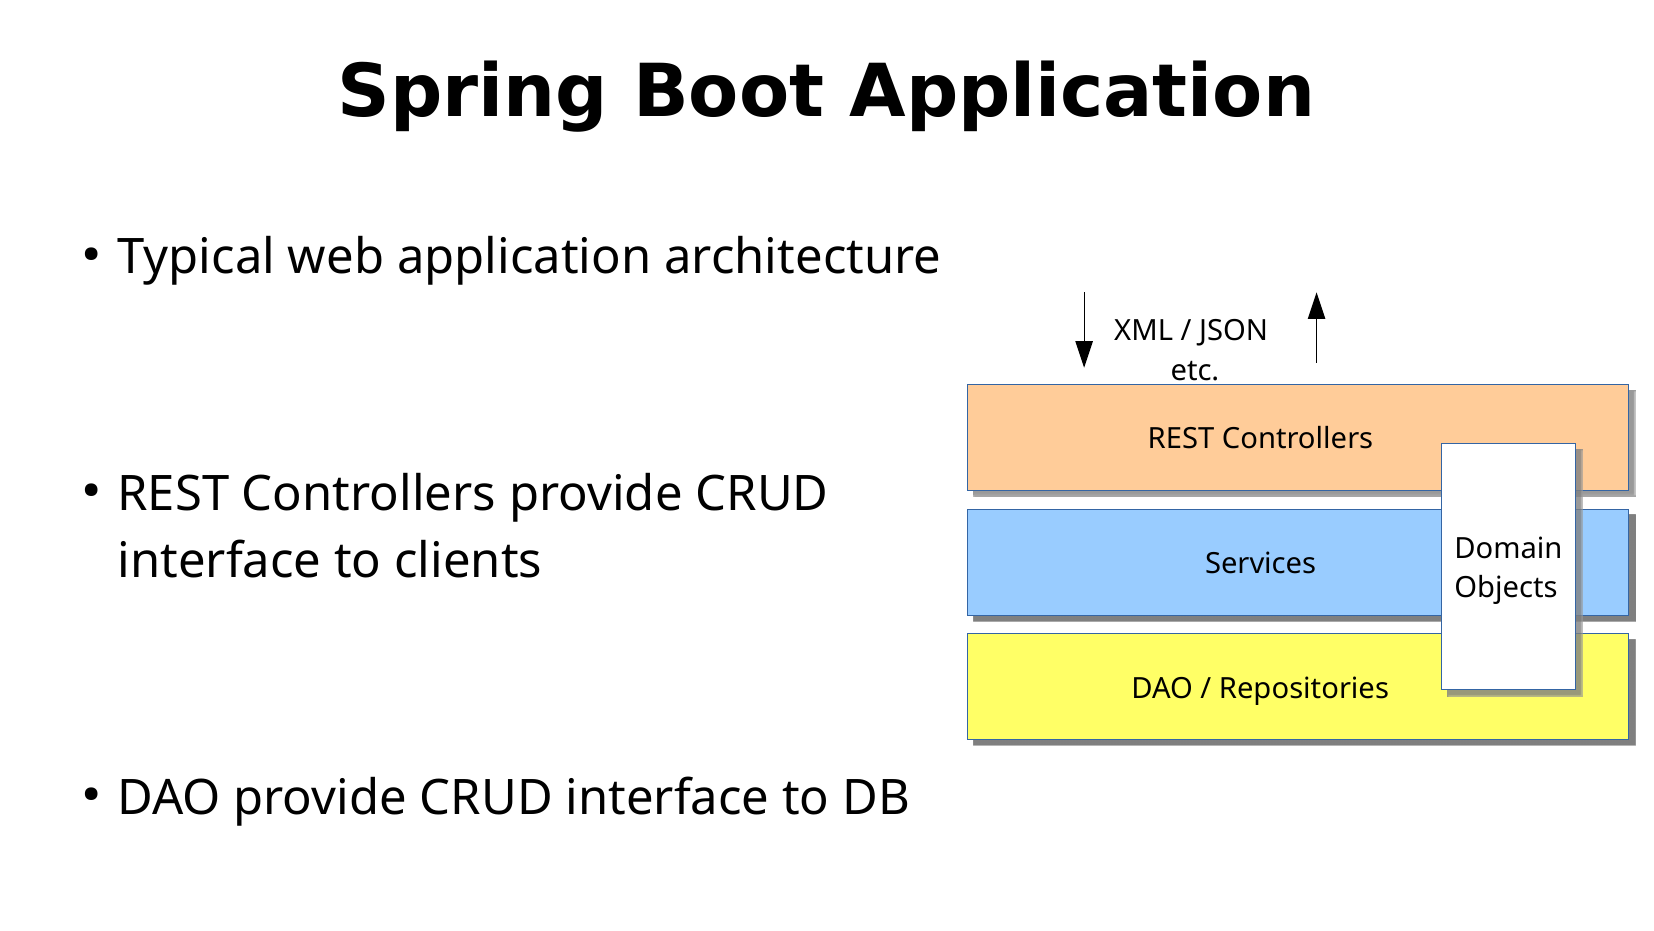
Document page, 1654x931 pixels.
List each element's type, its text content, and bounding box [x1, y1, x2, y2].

text_box REST Controllers [967, 384, 1629, 491]
text_box Services [967, 509, 1441, 616]
list Typical web application architecture REST Controllers provide CRUD interface to clients DAO provide CRUD interface to DB [82, 221, 957, 889]
text_box DAO / Repositories [967, 633, 1629, 740]
text_box XML / JSON etc. [1099, 301, 1313, 389]
text_box Services [1576, 509, 1629, 616]
text_box Domain Objects [1441, 443, 1576, 690]
title Spring Boot Application [82, 37, 1571, 147]
